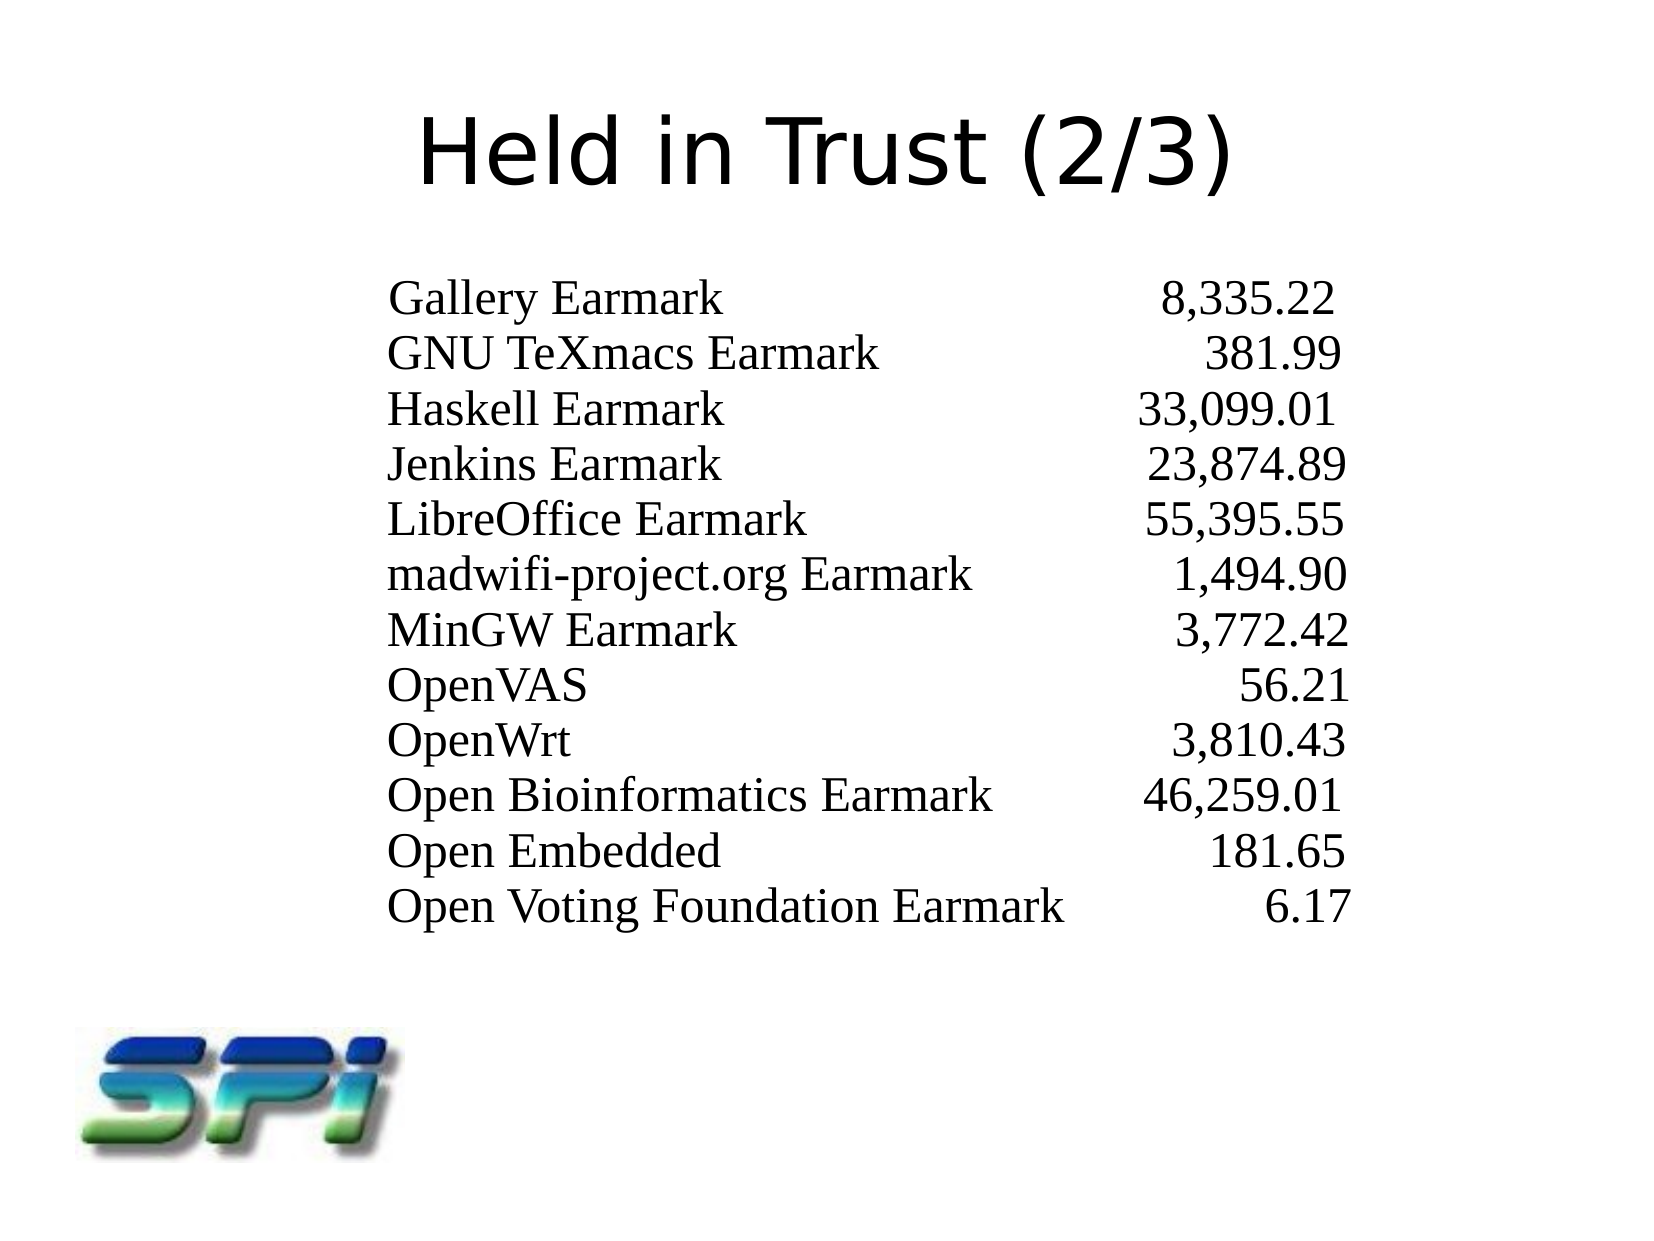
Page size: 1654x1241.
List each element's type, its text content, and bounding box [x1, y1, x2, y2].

text_box Gallery Earmark 8,335.22 GNU TeXmacs Earmark 381.99 Haskell Earmark 33,099.01 Jenkins Earmark 23,874.89 LibreOffice Earmark 55,395.55 madwifi-project.org Earmark 1,494.90 MinGW Earmark 3,772.42 OpenVAS 56.21 OpenWrt 3,810.43 Open Bioinformatics Earmark 46,259.01 Open Embedded 181.65 Open Voting Foundation Earmark 6.17 [259, 262, 1404, 996]
title Held in Trust (2/3) [82, 49, 1571, 257]
picture [75, 1027, 405, 1163]
